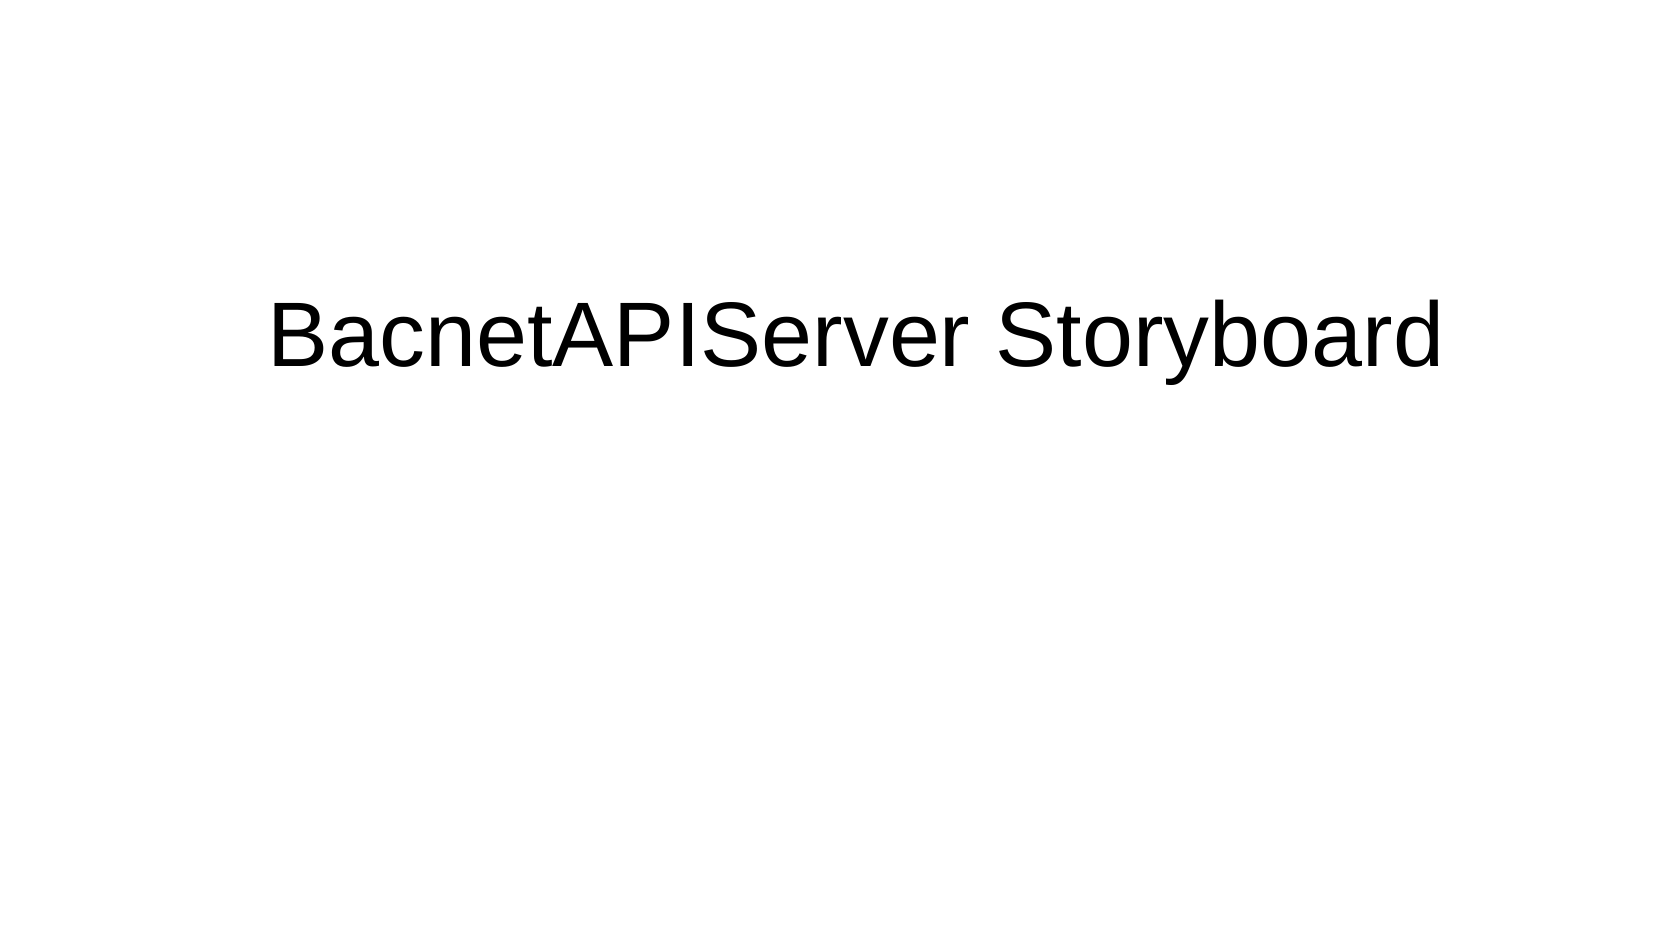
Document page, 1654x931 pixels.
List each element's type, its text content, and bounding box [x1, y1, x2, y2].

title BacnetAPIServer Storyboard [112, 257, 1601, 413]
